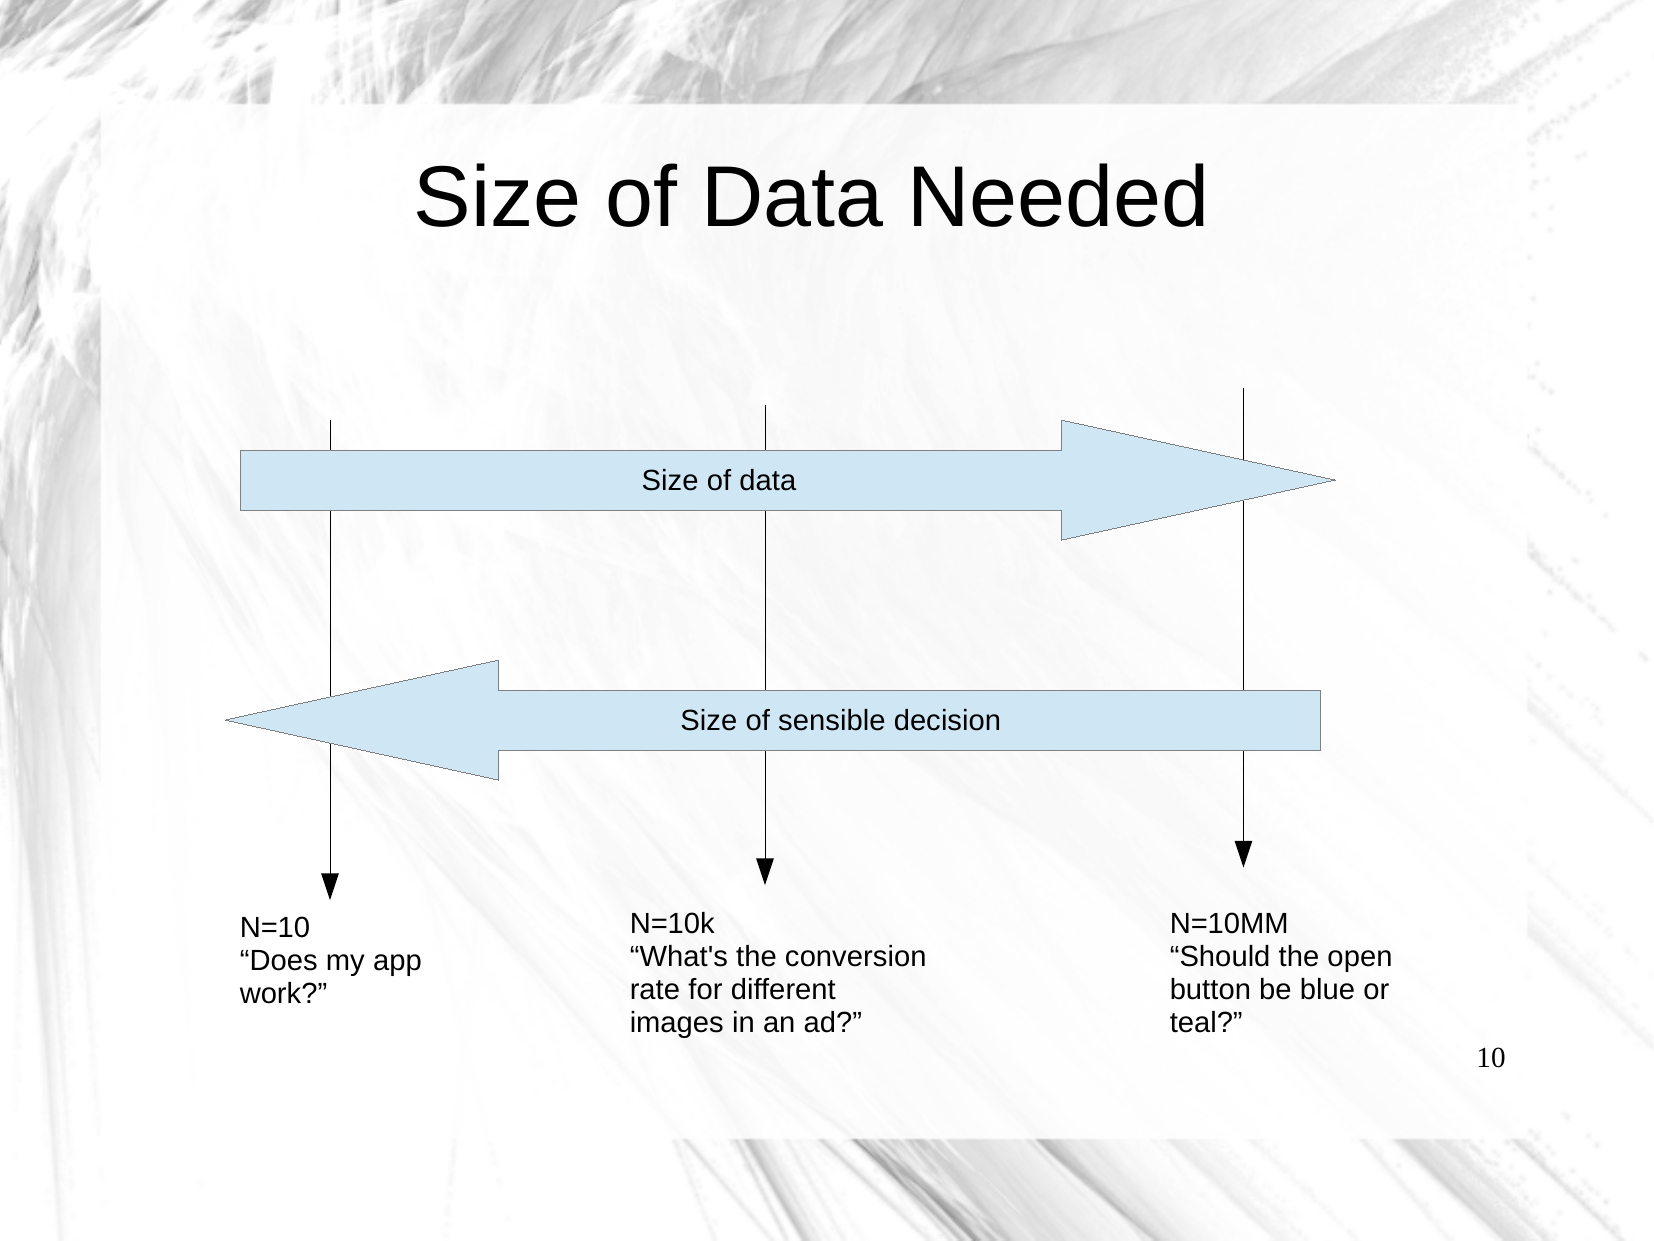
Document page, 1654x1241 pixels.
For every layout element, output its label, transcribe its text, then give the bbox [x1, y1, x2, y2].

picture [0, 0, 1654, 1241]
text_box N=10k “What's the conversion rate for different images in an ad?” [615, 900, 946, 1046]
title Size of Data Needed [118, 112, 1506, 281]
text_box Size of sensible decision [225, 660, 1321, 781]
text_box N=10MM “Should the open button be blue or teal?” [1155, 900, 1411, 1046]
text_box N=10 “Does my app work?” [225, 904, 481, 1018]
text_box Size of data [240, 420, 1336, 541]
